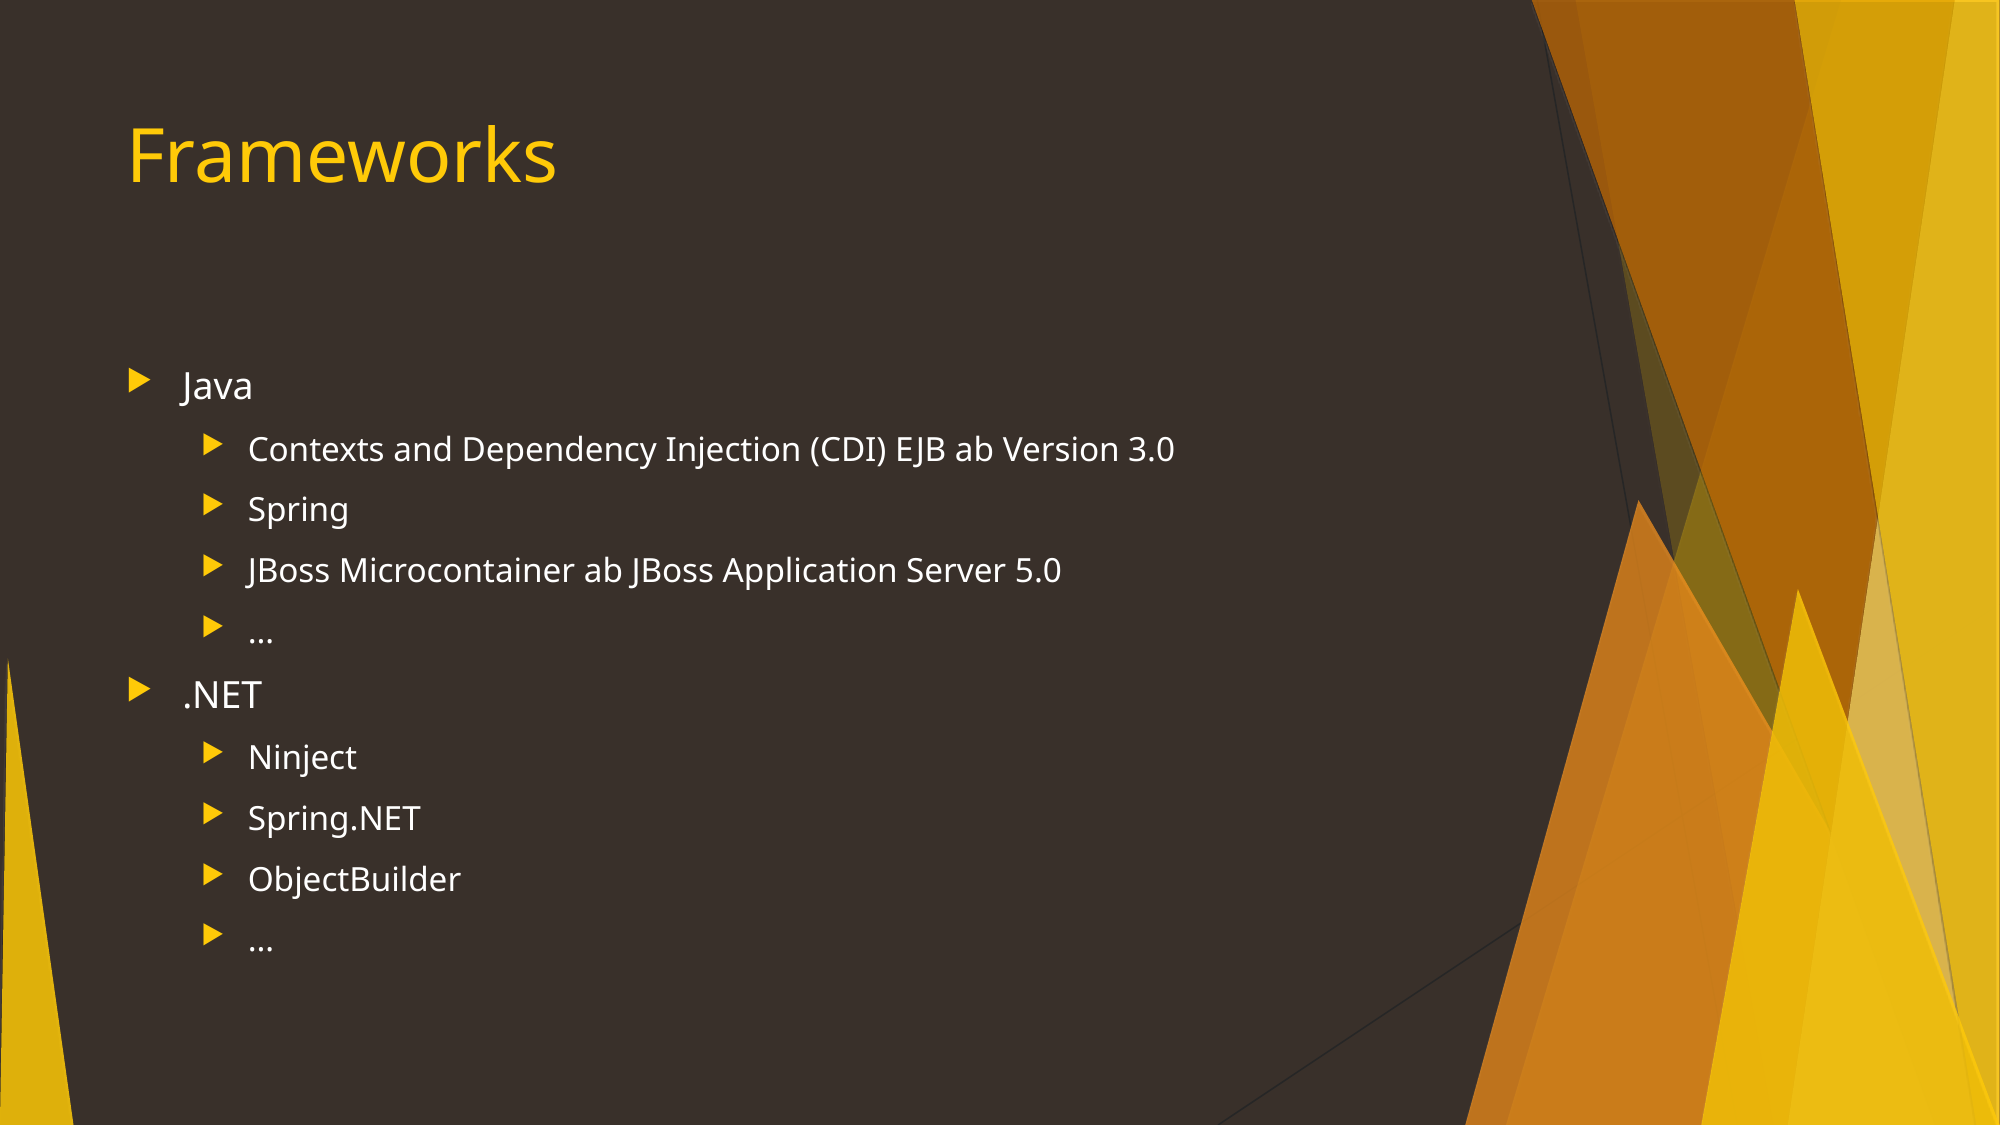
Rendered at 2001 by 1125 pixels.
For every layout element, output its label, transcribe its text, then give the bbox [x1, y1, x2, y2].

list Java Contexts and Dependency Injection (CDI) EJB ab Version 3.0 Spring JBoss Microcontainer ab JBoss Application Server 5.0 … .NET Ninject Spring.NET ObjectBuilder … [111, 354, 1522, 992]
title Frameworks [111, 99, 1522, 317]
